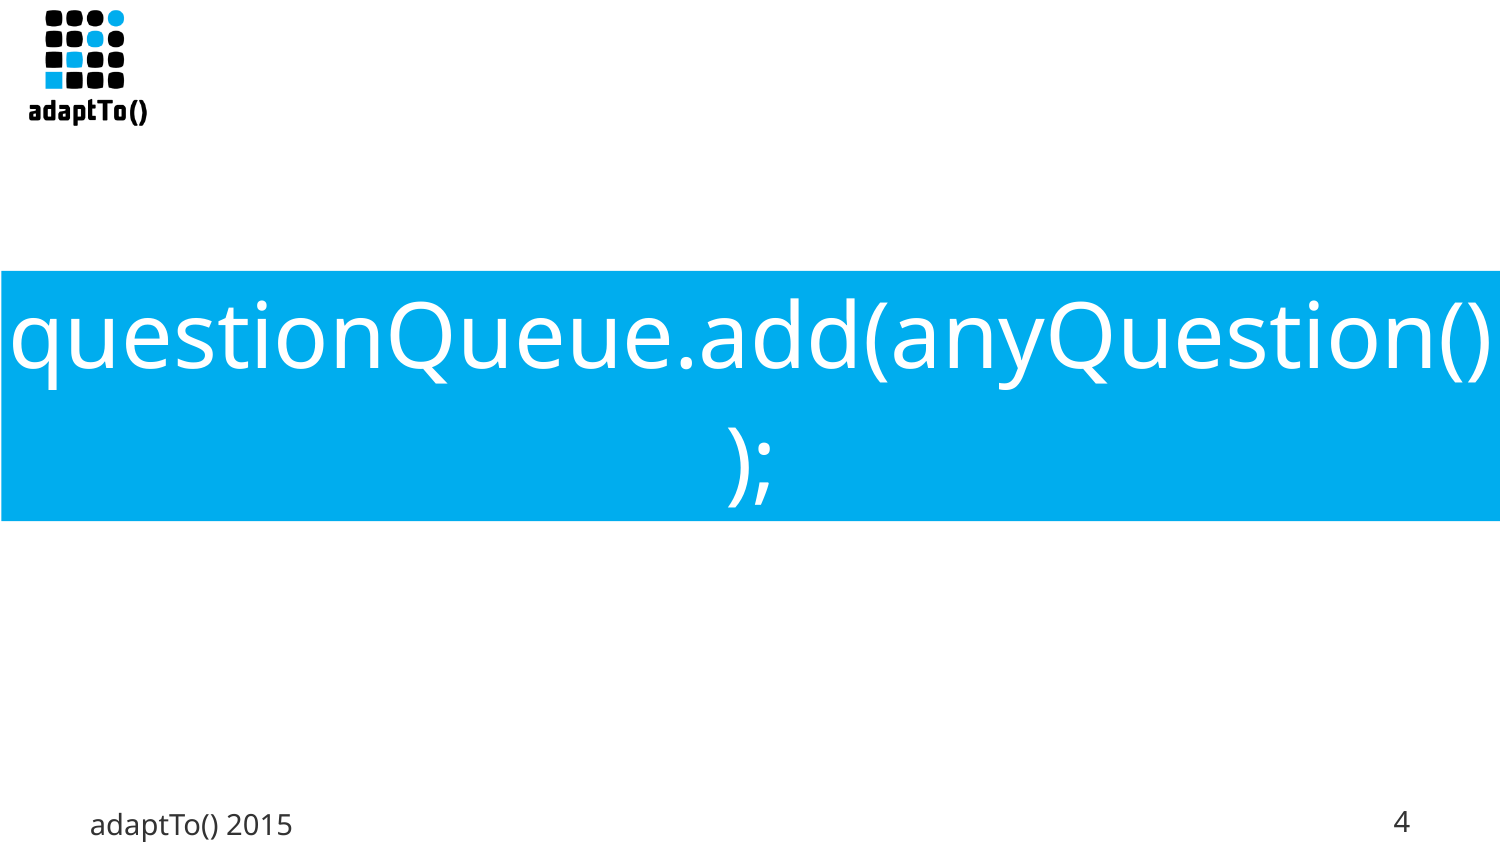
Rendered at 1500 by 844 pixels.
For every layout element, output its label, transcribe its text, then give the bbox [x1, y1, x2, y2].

picture [27, 6, 148, 127]
title questionQueue.add(anyQuestion()); [1, 298, 1500, 494]
